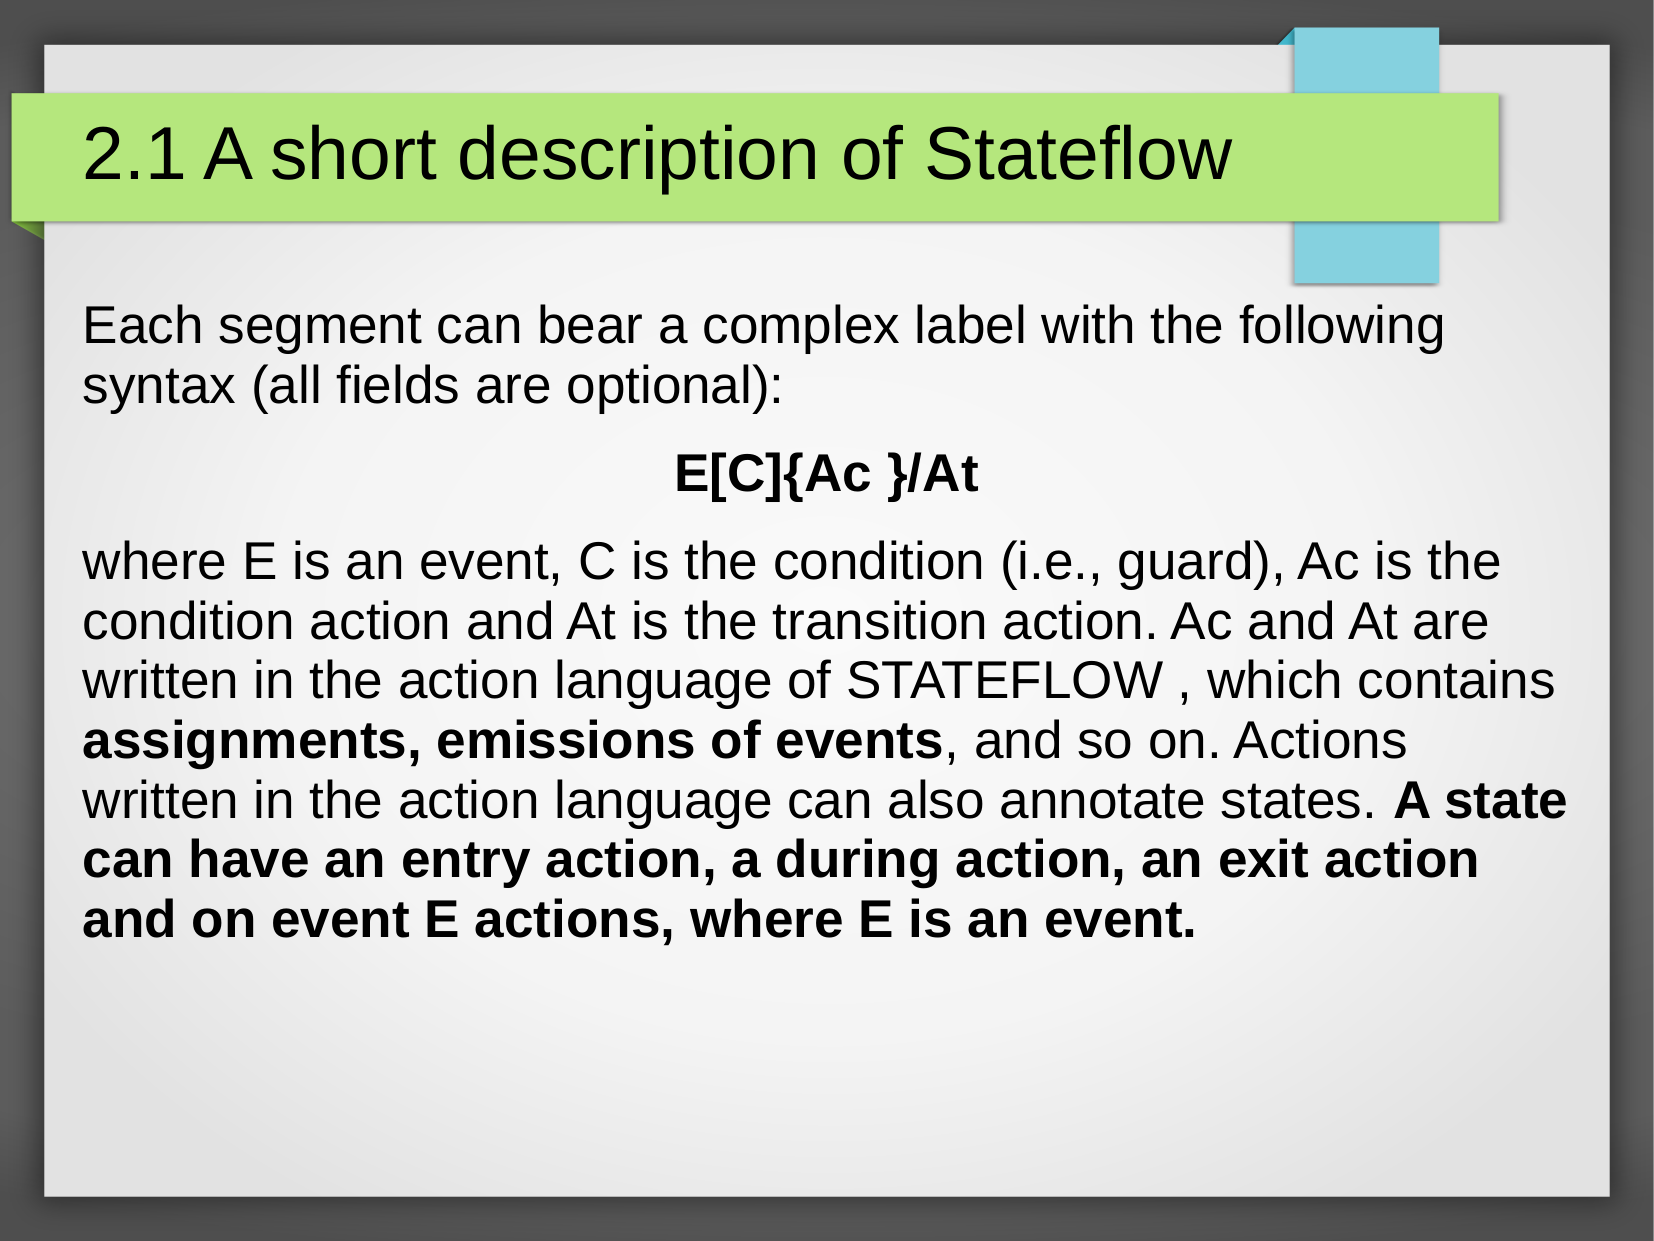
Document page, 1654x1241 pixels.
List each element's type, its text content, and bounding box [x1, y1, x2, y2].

picture [0, 0, 1654, 1241]
title 2.1 A short description of Stateflow [82, 69, 1264, 238]
list Each segment can bear a complex label with the following syntax (all fields are optional): E[C]{Ac }/At where E is an event, C is the condition (i.e., guard), Ac is the condition action and At is the transition action. Ac and At are written in the action language of STATEFLOW , which contains assignments, emissions of events, and so on. Actions written in the action language can also annotate states. A state can have an entry action, a during action, an exit action and on event E actions, where E is an event. [82, 295, 1571, 1015]
